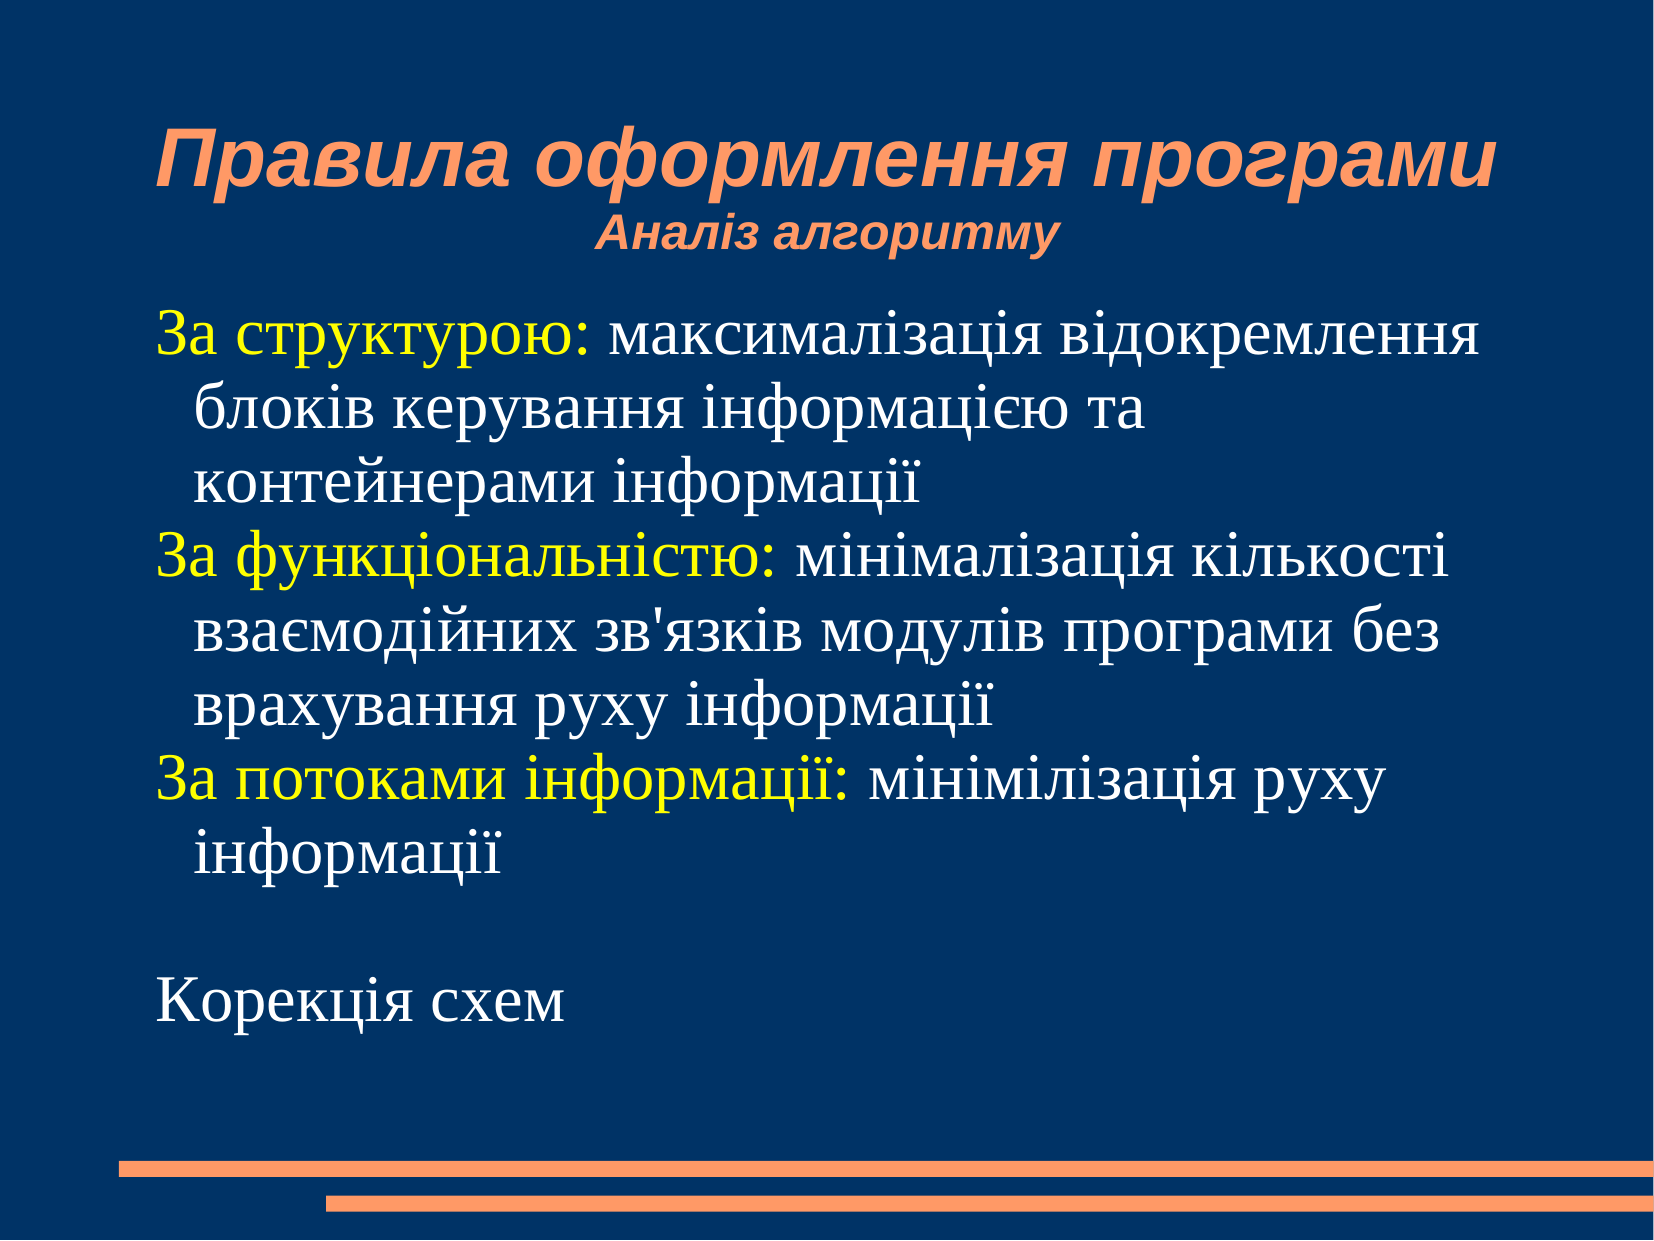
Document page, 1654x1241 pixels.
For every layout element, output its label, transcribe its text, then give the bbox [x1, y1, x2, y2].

title Правила оформлення програми Аналіз алгоритму [121, 46, 1534, 325]
list За структурою: максималізація відокремлення блоків керування інформацією та контейнерами інформації За функціональністю: мінімалізація кількості взаємодійних зв'язків модулів програми без врахування руху інформації За потоками інформації: мінімілізація руху інформації Корекція схем [118, 295, 1558, 1110]
